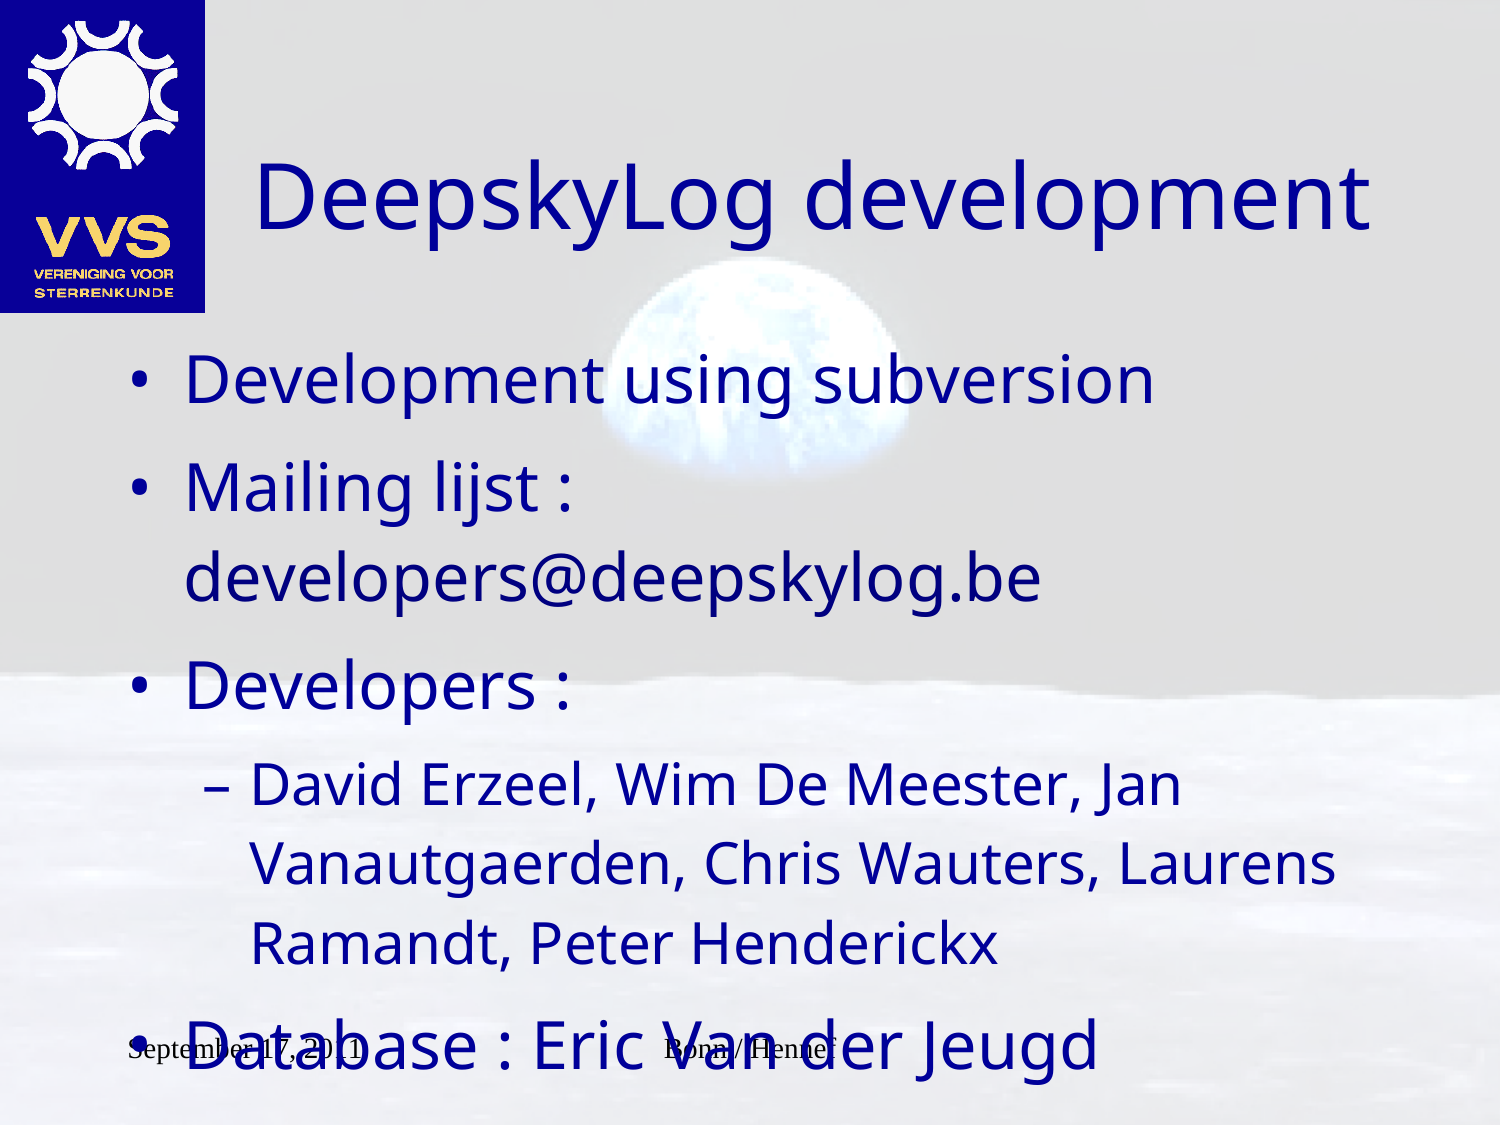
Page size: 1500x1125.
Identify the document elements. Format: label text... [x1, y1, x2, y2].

list Development using subversion Mailing lijst : developers@deepskylog.be Developers : David Erzeel, Wim De Meester, Jan Vanautgaerden, Chris Wauters, Laurens Ramandt, Peter Henderickx Database : Eric Van der Jeugd [112, 324, 1388, 1001]
title DeepskyLog development [237, 99, 1388, 288]
picture [0, 0, 205, 313]
